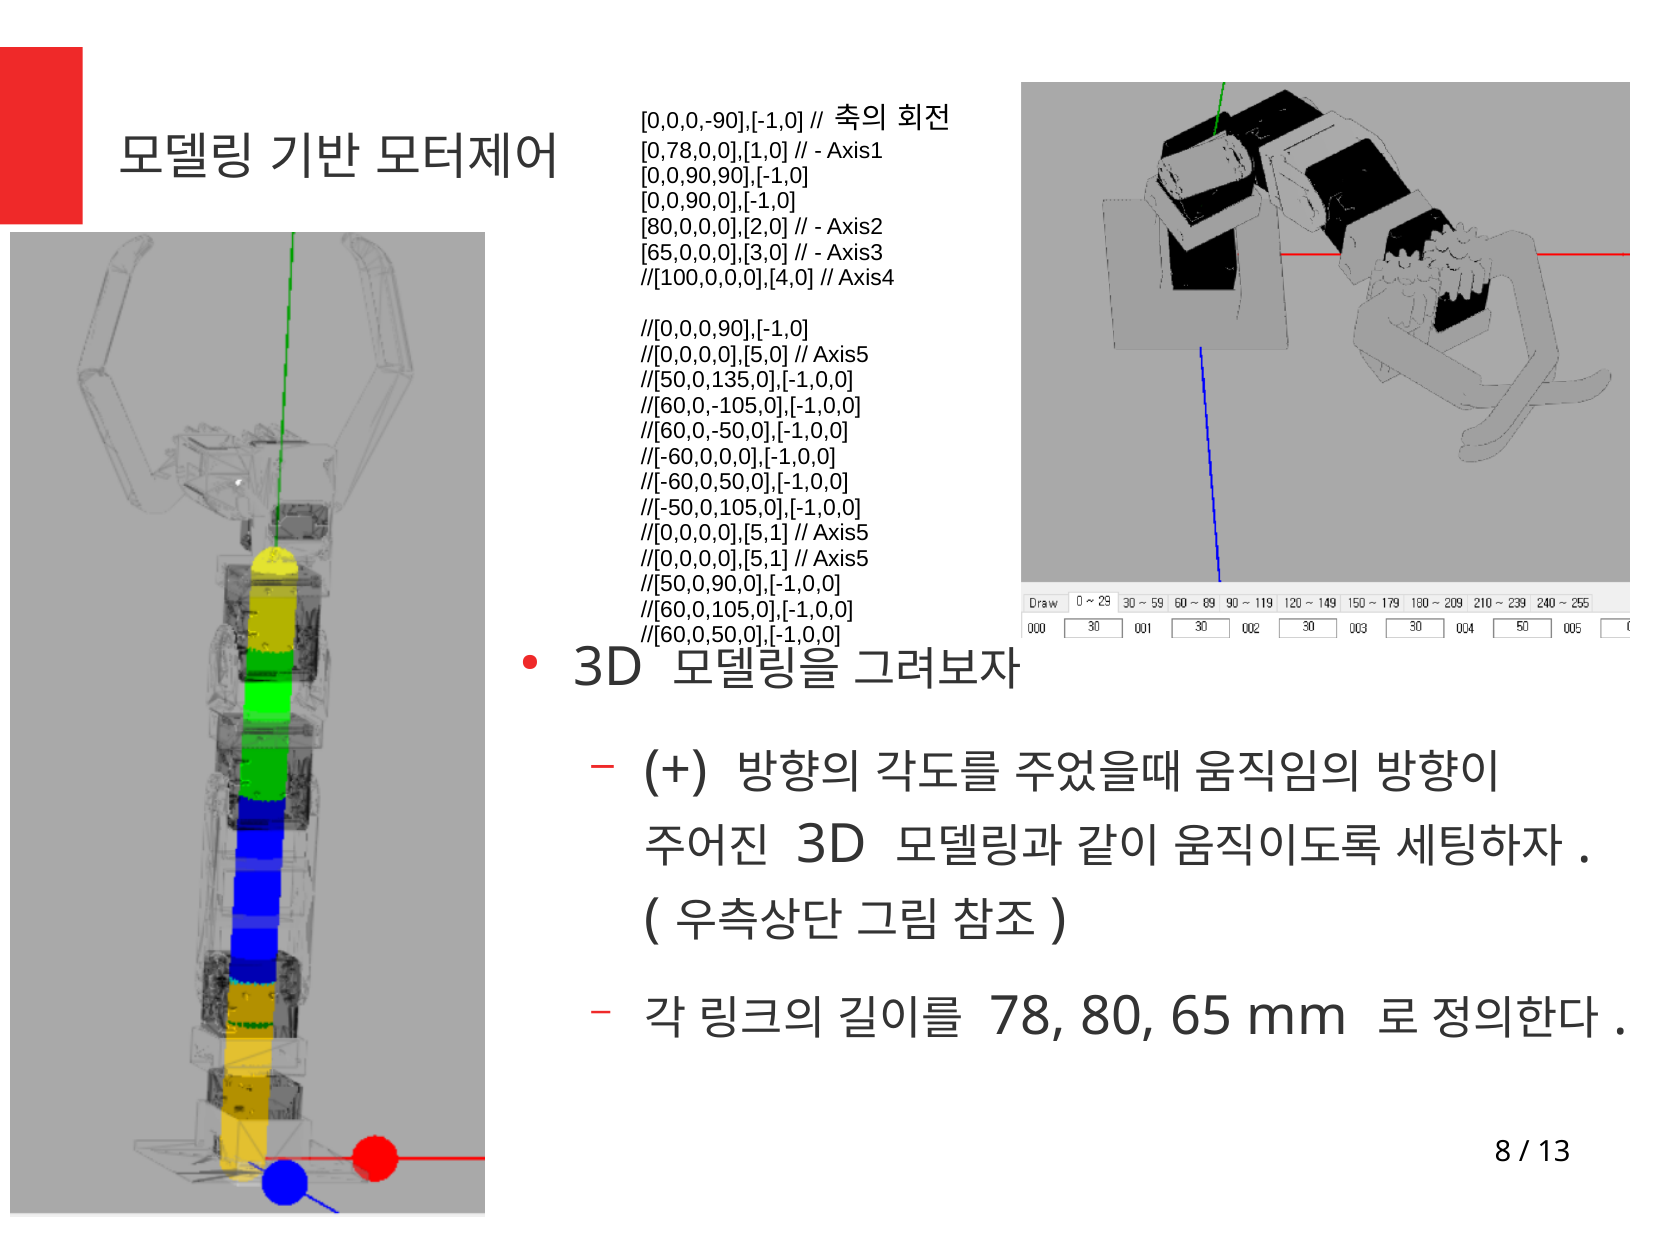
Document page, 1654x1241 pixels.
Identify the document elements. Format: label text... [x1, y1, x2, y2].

text_box [0,0,0,-90],[-1,0] // 축의 회전 [0,78,0,0],[1,0] // - Axis1 [0,0,90,90],[-1,0] [0,0,90,0],[-1,0] [80,0,0,0],[2,0] // - Axis2 [65,0,0,0],[3,0] // - Axis3 //[100,0,0,0],[4,0] // Axis4 //[0,0,0,90],[-1,0] //[0,0,0,0],[5,0] // Axis5 //[50,0,135,0],[-1,0,0] //[60,0,-105,0],[-1,0,0] //[60,0,-50,0],[-1,0,0] //[-60,0,0,0],[-1,0,0] //[-60,0,50,0],[-1,0,0] //[-50,0,105,0],[-1,0,0] //[0,0,0,0],[5,1] // Axis5 //[0,0,0,0],[5,1] // Axis5 //[50,0,90,0],[-1,0,0] //[60,0,105,0],[-1,0,0] //[60,0,50,0],[-1,0,0] [625, 87, 1099, 839]
title 모델링 기반 모터제어 [118, 49, 1571, 257]
list 3D 모델링을 그려보자 (+) 방향의 각도를 주었을때 움직임의 방향이 주어진 3D 모델링과 같이 움직이도록 세팅하자.(우측상단 그림 참조) 각 링크의 길이를 78, 80, 65 mm 로 정의한다. [502, 627, 1630, 1217]
picture [10, 232, 485, 1217]
picture [1021, 82, 1630, 638]
